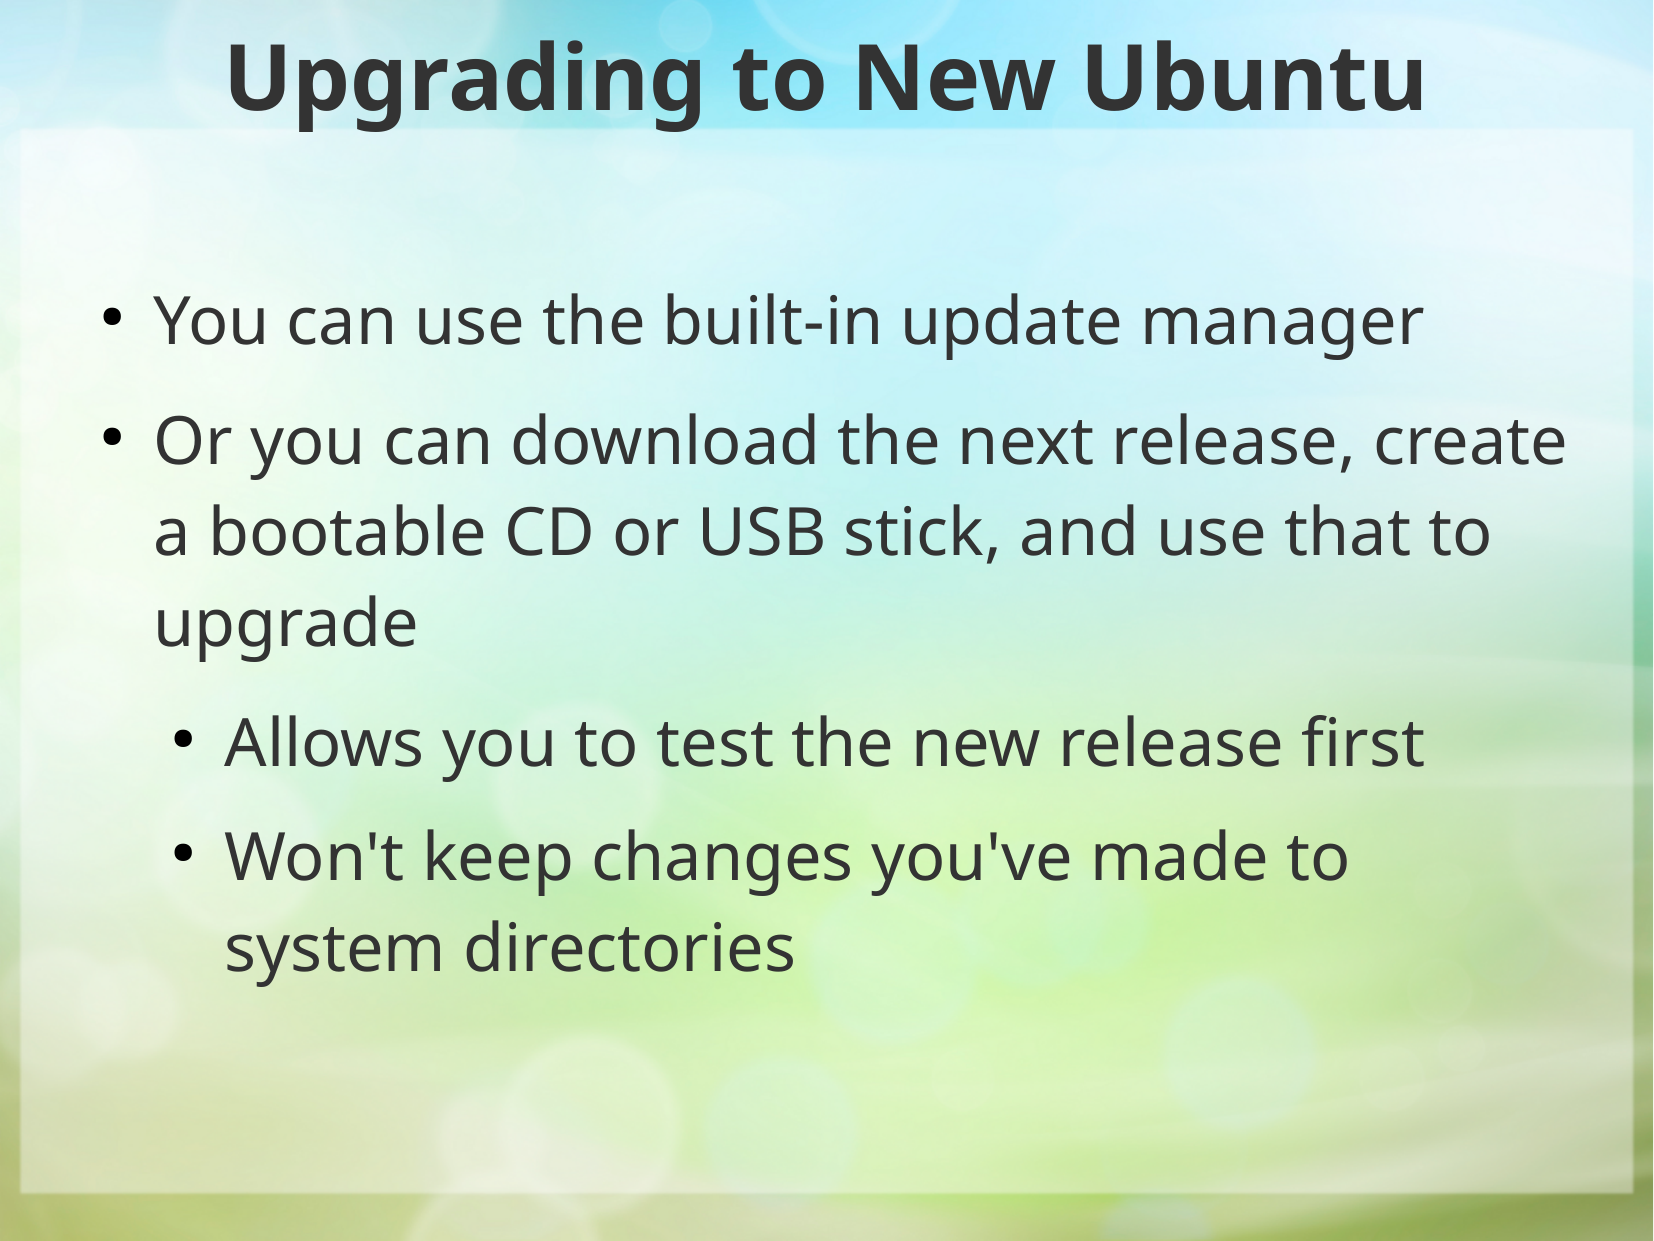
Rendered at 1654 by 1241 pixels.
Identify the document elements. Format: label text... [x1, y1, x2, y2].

title Upgrading to New Ubuntu [82, 0, 1571, 151]
list You can use the built-in update manager Or you can download the next release, create a bootable CD or USB stick, and use that to upgrade Allows you to test the new release first Won't keep changes you've made to system directories [82, 222, 1571, 1042]
picture [0, 0, 1654, 1241]
